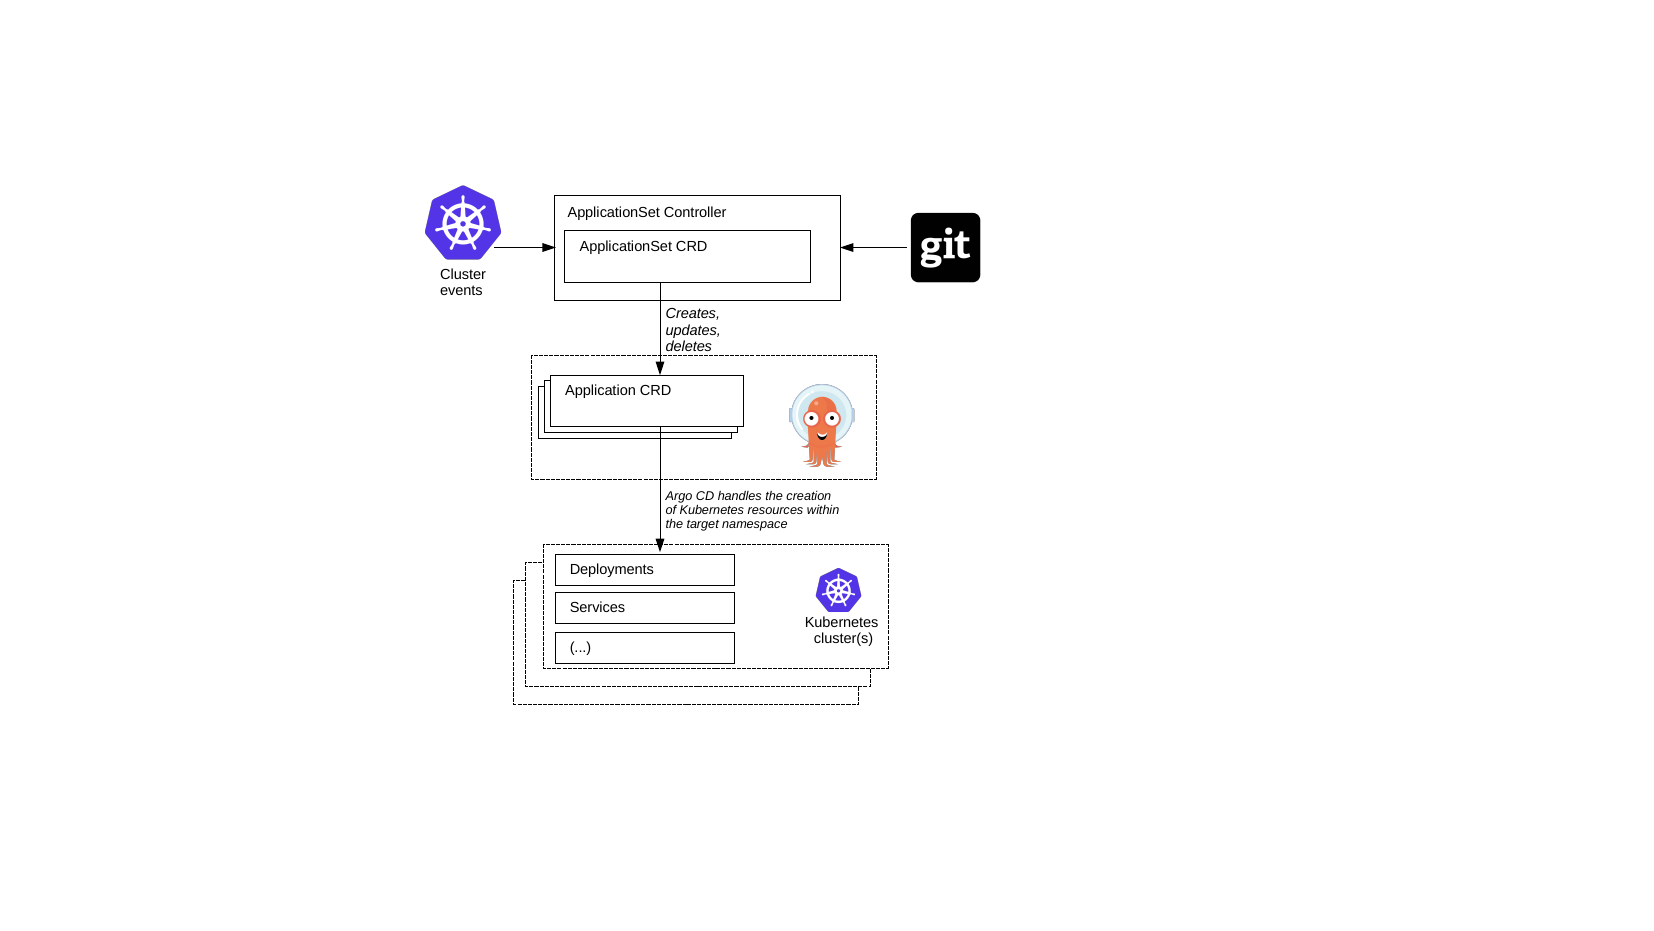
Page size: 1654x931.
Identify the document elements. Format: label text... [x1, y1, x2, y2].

text_box Application [661, 433, 732, 439]
text_box ApplicationSet CRD [564, 230, 811, 283]
text_box [513, 544, 889, 705]
text_box [531, 355, 660, 480]
picture [789, 557, 888, 623]
text_box Application [538, 386, 660, 439]
picture [779, 383, 865, 468]
text_box Creates, updates, deletes [650, 298, 660, 362]
text_box Kubernetes cluster(s) [789, 606, 898, 681]
text_box (...) [555, 632, 735, 664]
text_box [554, 277, 660, 301]
text_box Application [544, 380, 660, 433]
text_box Deployments [555, 554, 735, 586]
text_box Cluster events [425, 278, 534, 330]
picture [380, 167, 546, 278]
text_box [661, 362, 877, 480]
text_box Application CRD [550, 375, 744, 427]
text_box Creates, updates, deletes [661, 298, 913, 362]
picture [906, 208, 985, 287]
text_box [661, 277, 841, 298]
text_box Argo CD handles the creation of Kubernetes resources within the target namespace [661, 481, 856, 546]
text_box Application [661, 427, 738, 433]
text_box Services [555, 592, 735, 624]
text_box ApplicationSet Controller [552, 196, 913, 277]
